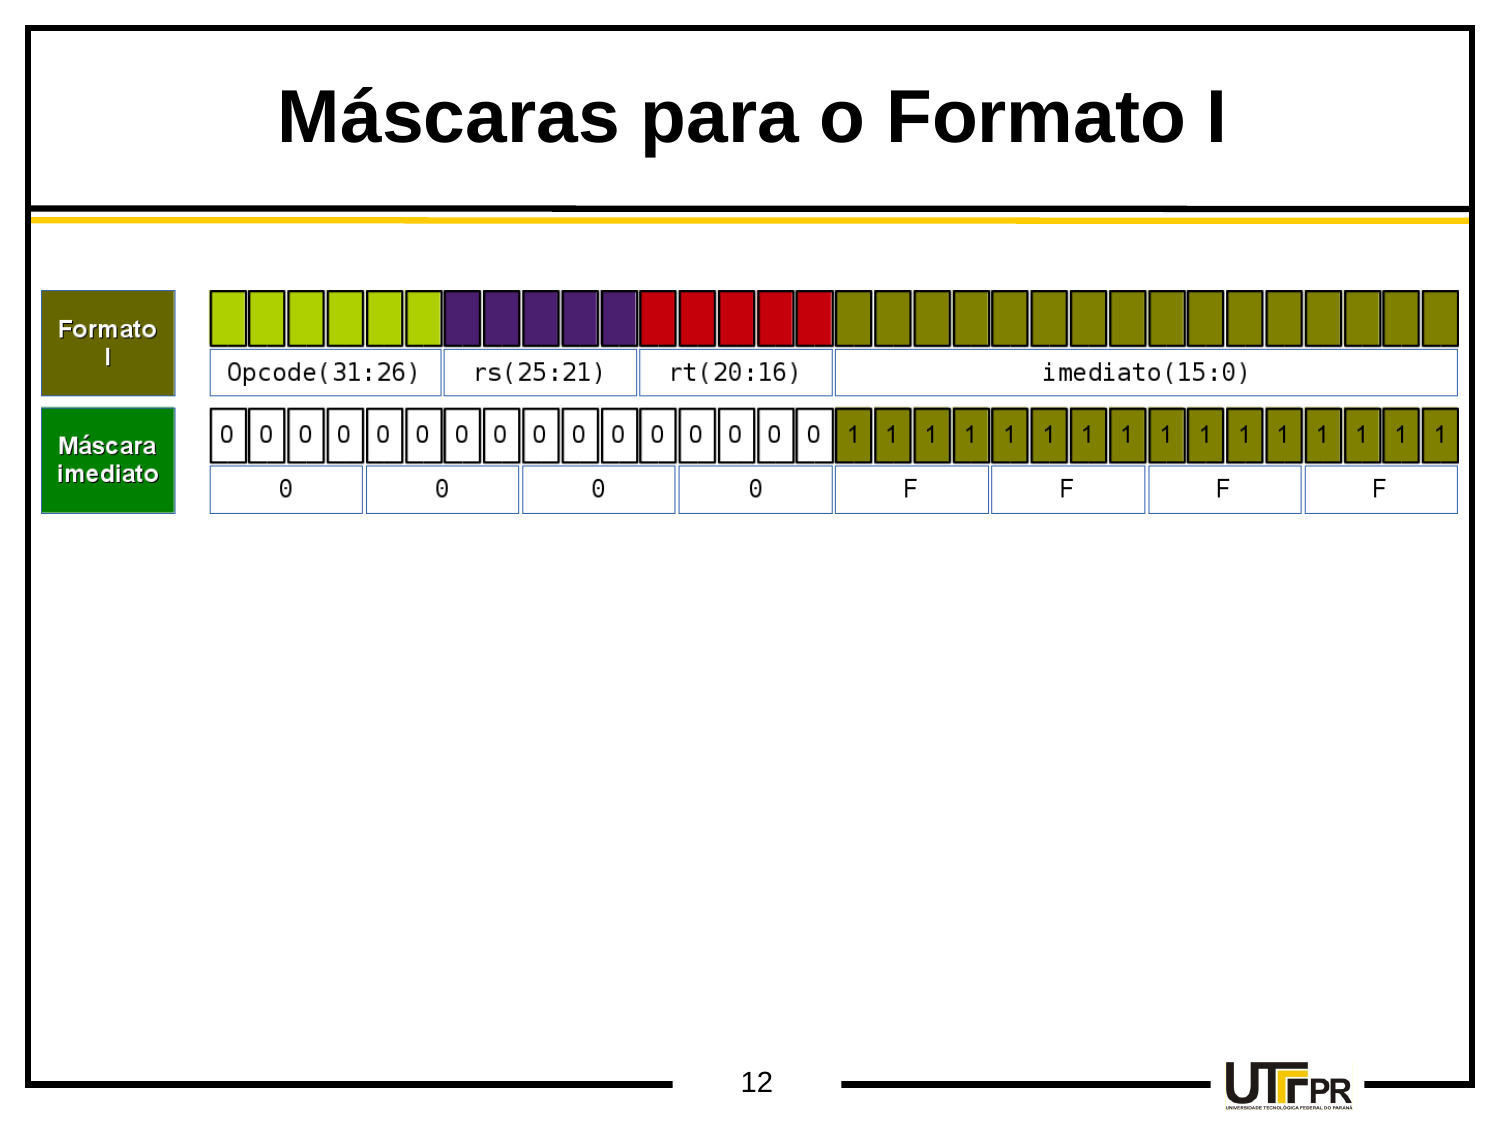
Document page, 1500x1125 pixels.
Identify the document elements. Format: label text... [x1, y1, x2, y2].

picture [41, 289, 1459, 514]
picture [1225, 1062, 1353, 1110]
title Máscaras para o Formato I [29, 29, 1477, 207]
